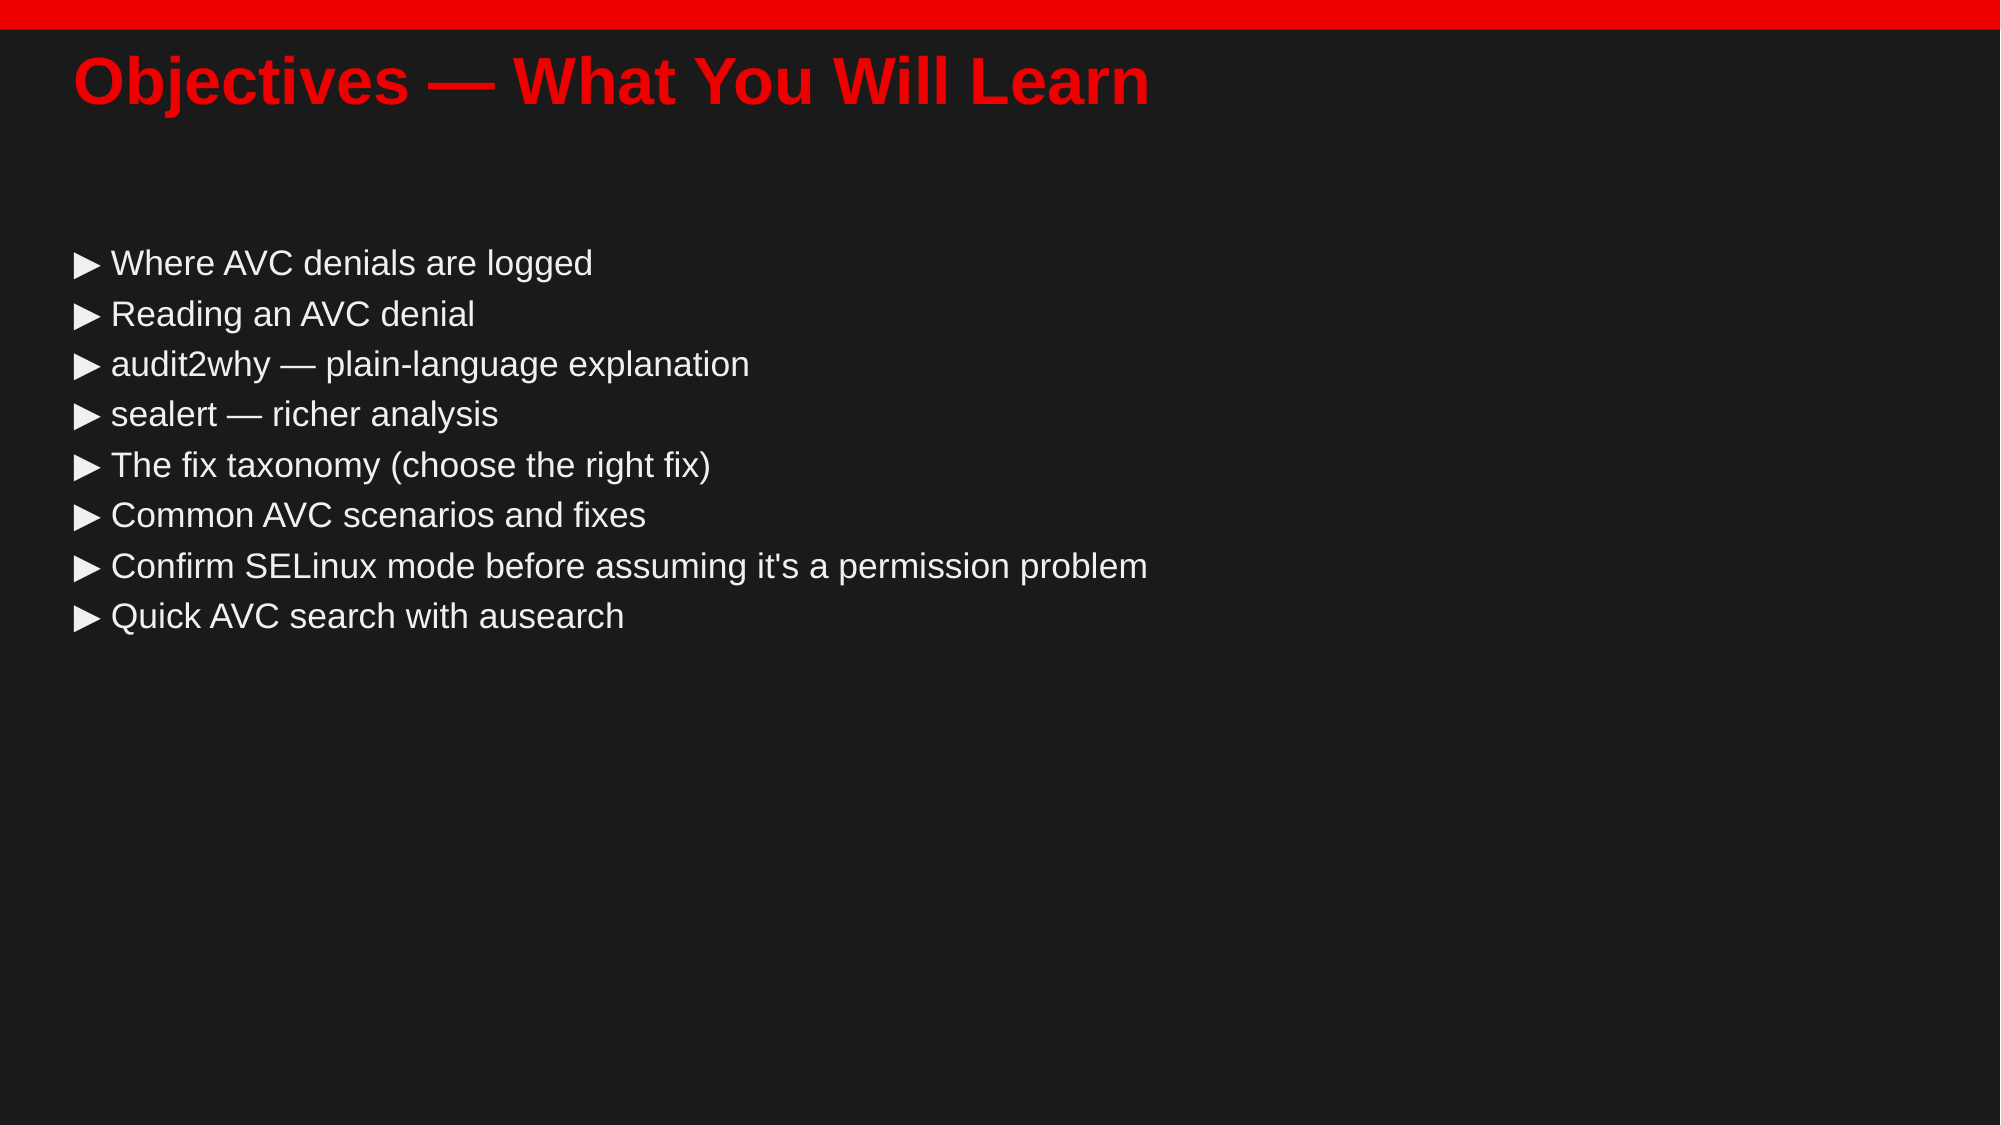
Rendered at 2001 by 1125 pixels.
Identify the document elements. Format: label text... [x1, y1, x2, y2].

text_box [0, 0, 2001, 30]
text_box Objectives — What You Will Learn [59, 36, 1942, 208]
text_box ▶ Where AVC denials are logged ▶ Reading an AVC denial ▶ audit2why — plain-language explanation ▶ sealert — richer analysis ▶ The fix taxonomy (choose the right fix) ▶ Common AVC scenarios and fixes ▶ Confirm SELinux mode before assuming it's a permission problem ▶ Quick AVC search with ausearch [59, 236, 1942, 1037]
